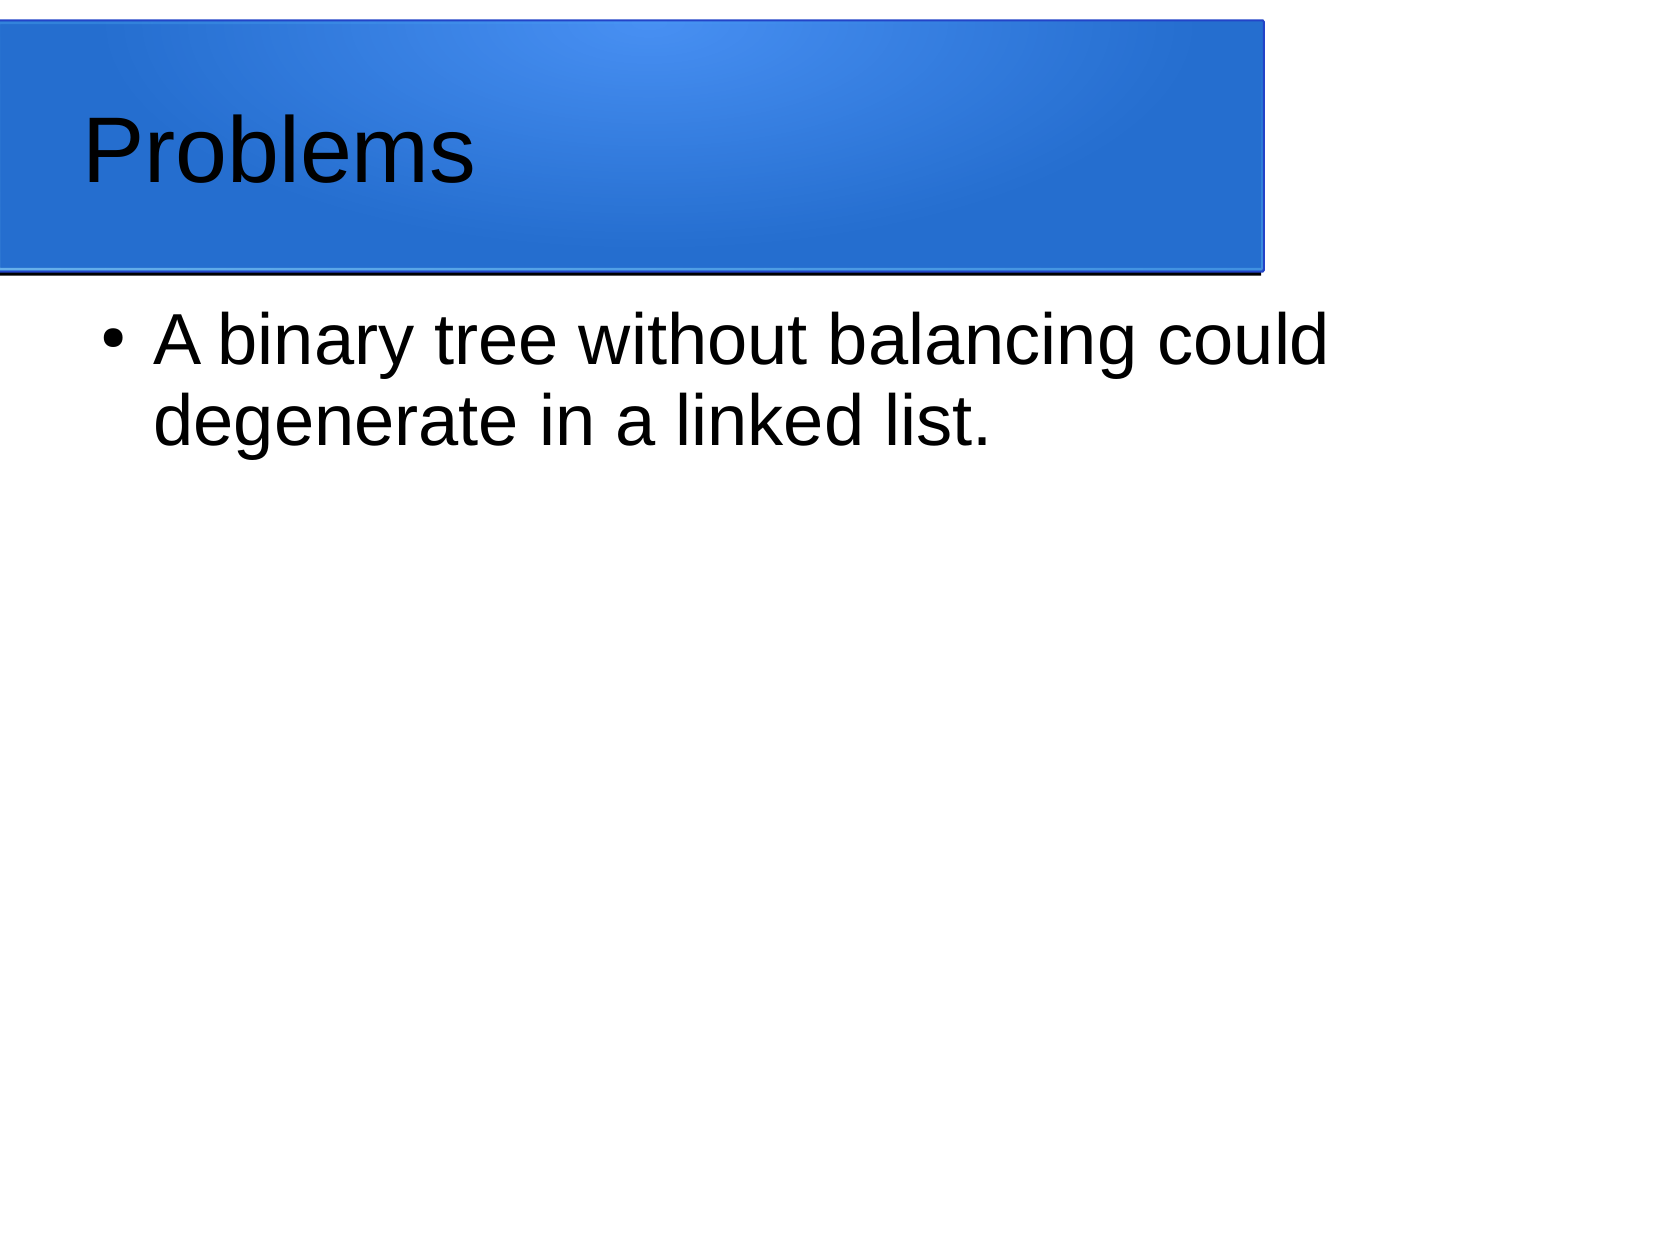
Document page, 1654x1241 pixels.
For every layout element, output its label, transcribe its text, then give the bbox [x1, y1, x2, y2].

list A binary tree without balancing could degenerate in a linked list. [82, 299, 1571, 1019]
title Problems [82, 47, 1235, 252]
